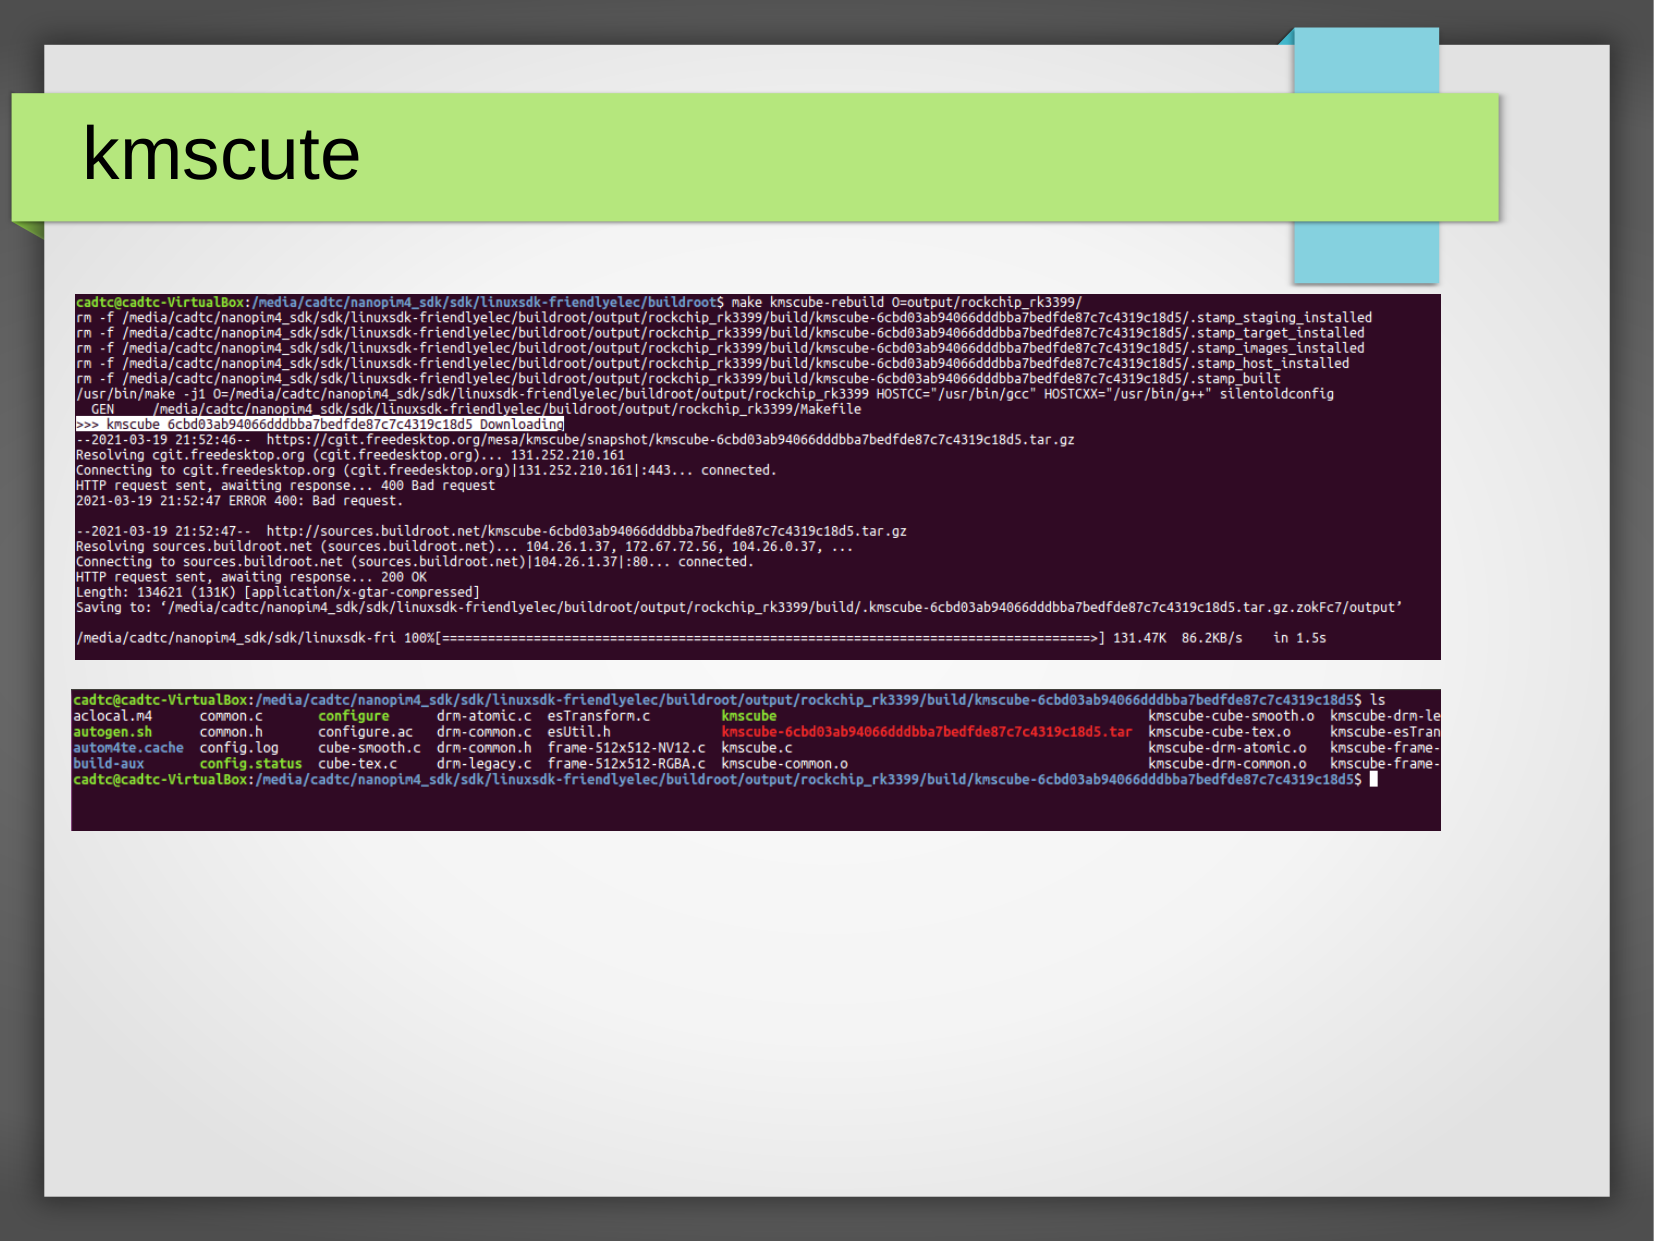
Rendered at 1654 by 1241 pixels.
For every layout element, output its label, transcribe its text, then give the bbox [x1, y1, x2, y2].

title kmscute [82, 94, 1264, 213]
picture [0, 0, 1654, 1241]
